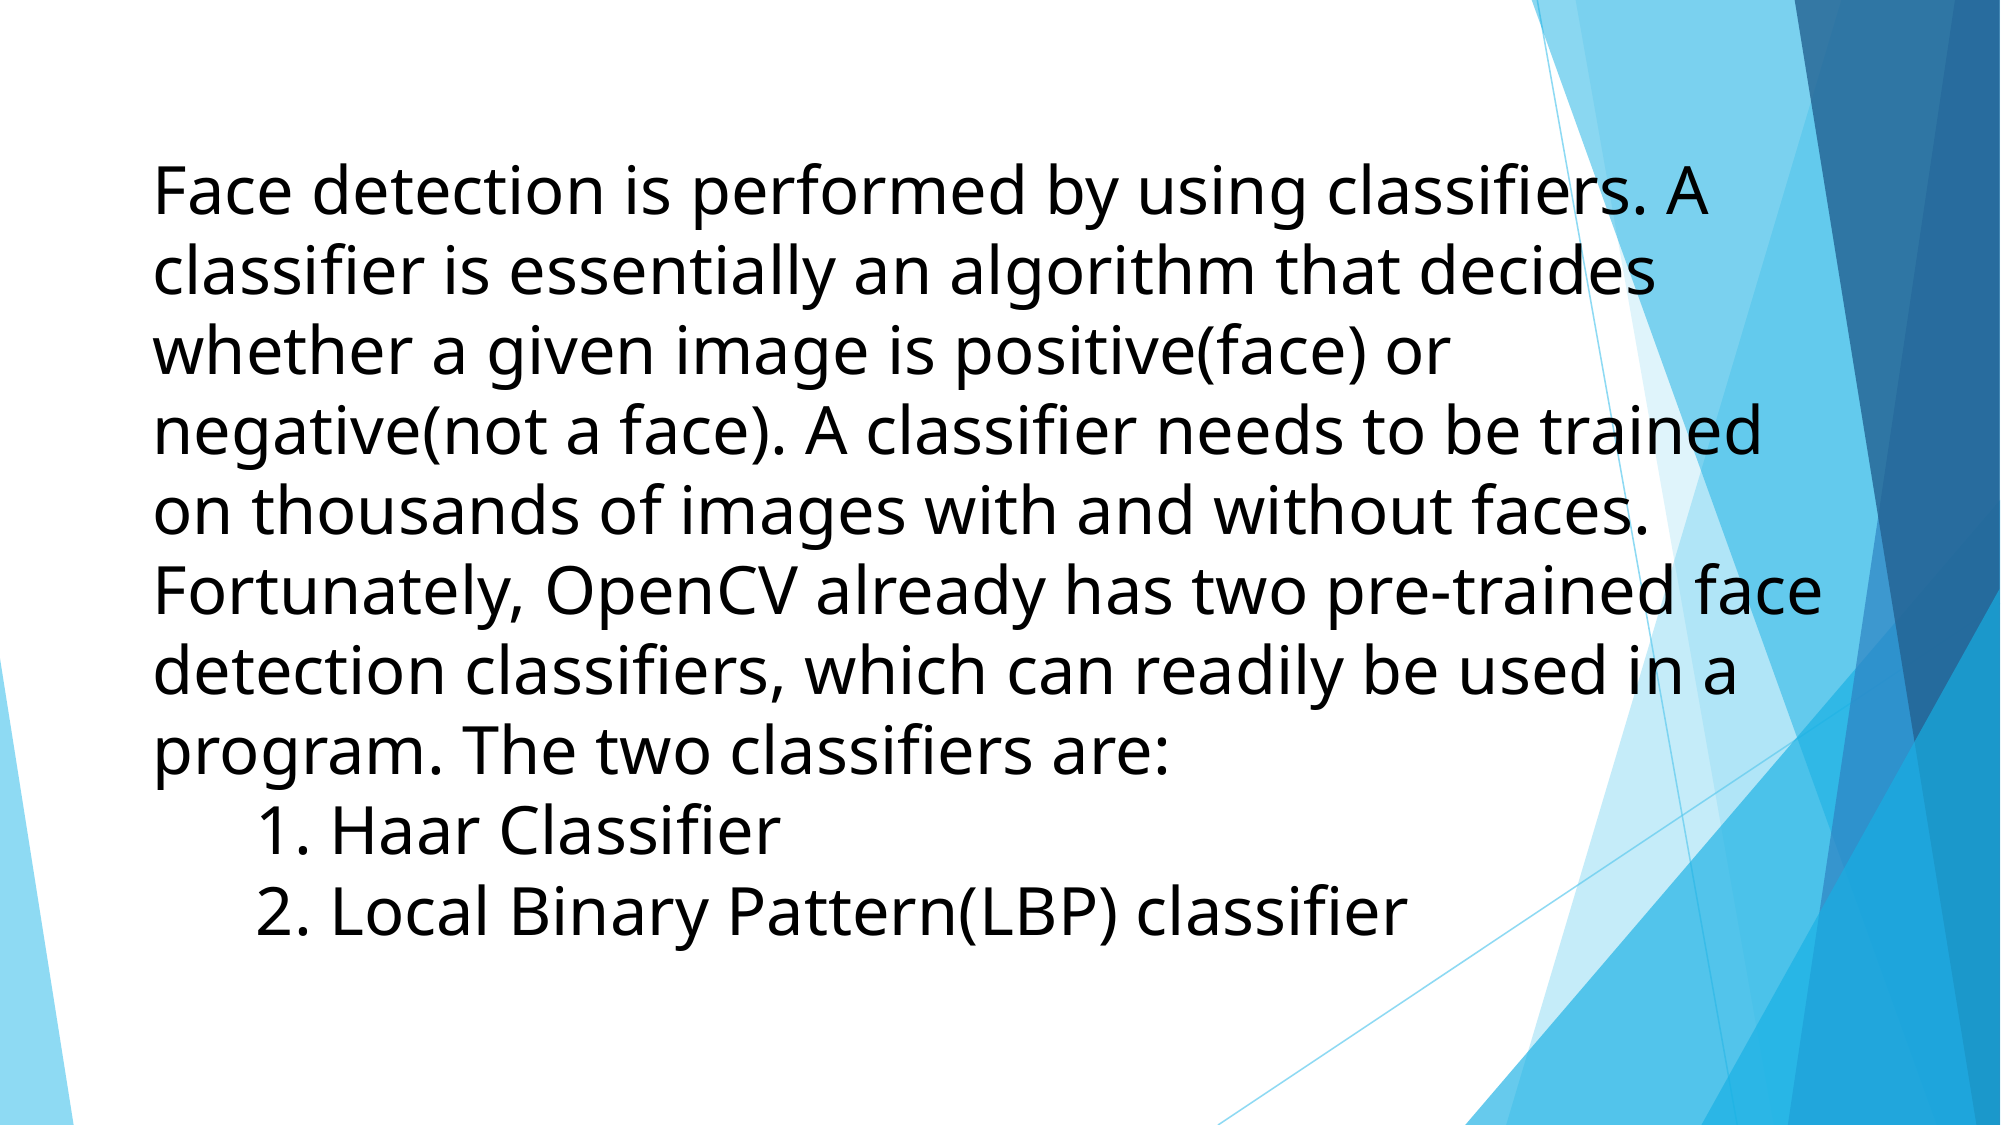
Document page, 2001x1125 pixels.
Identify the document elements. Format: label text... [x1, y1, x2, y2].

title Face detection is performed by using classifiers. A classifier is essentially an algorithm that decides whether a given image is positive(face) or negative(not a face). A classifier needs to be trained on thousands of images with and without faces. Fortunately, OpenCV already has two pre-trained face detection classifiers, which can readily be used in a program. The two classifiers are: 1. Haar Classifier 2. Local Binary Pattern(LBP) classifier [137, 59, 1863, 1087]
